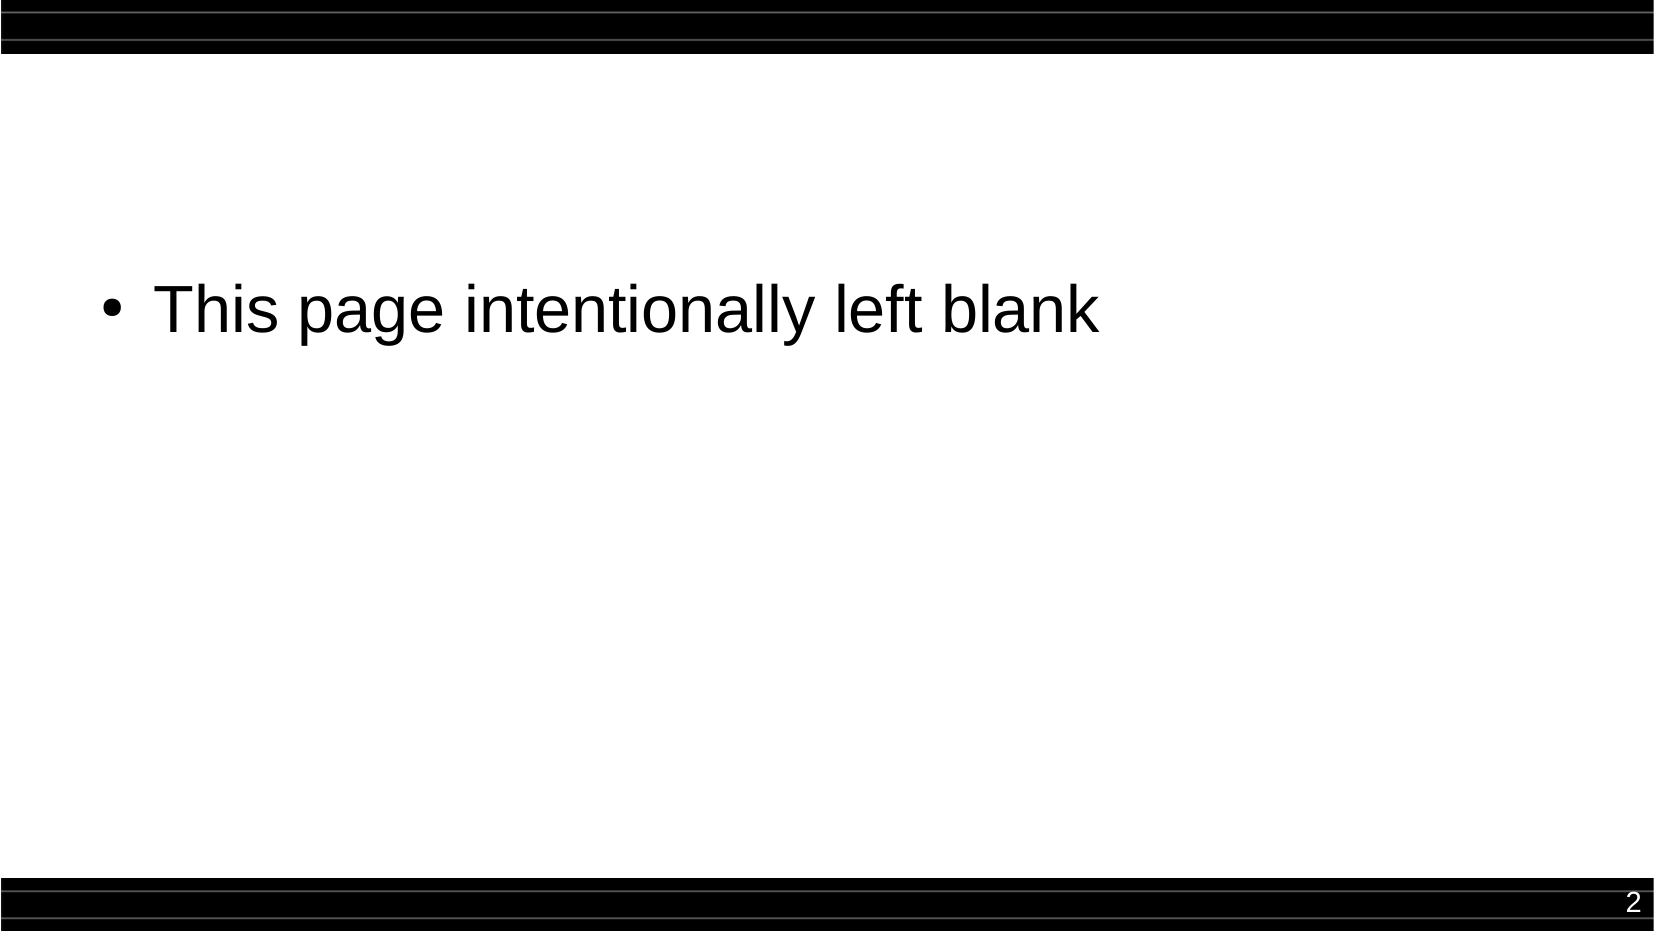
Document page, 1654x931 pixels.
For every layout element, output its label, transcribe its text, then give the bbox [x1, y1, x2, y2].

picture [1, 0, 1654, 54]
picture [1, 878, 1654, 931]
list This page intentionally left blank [82, 271, 1571, 851]
